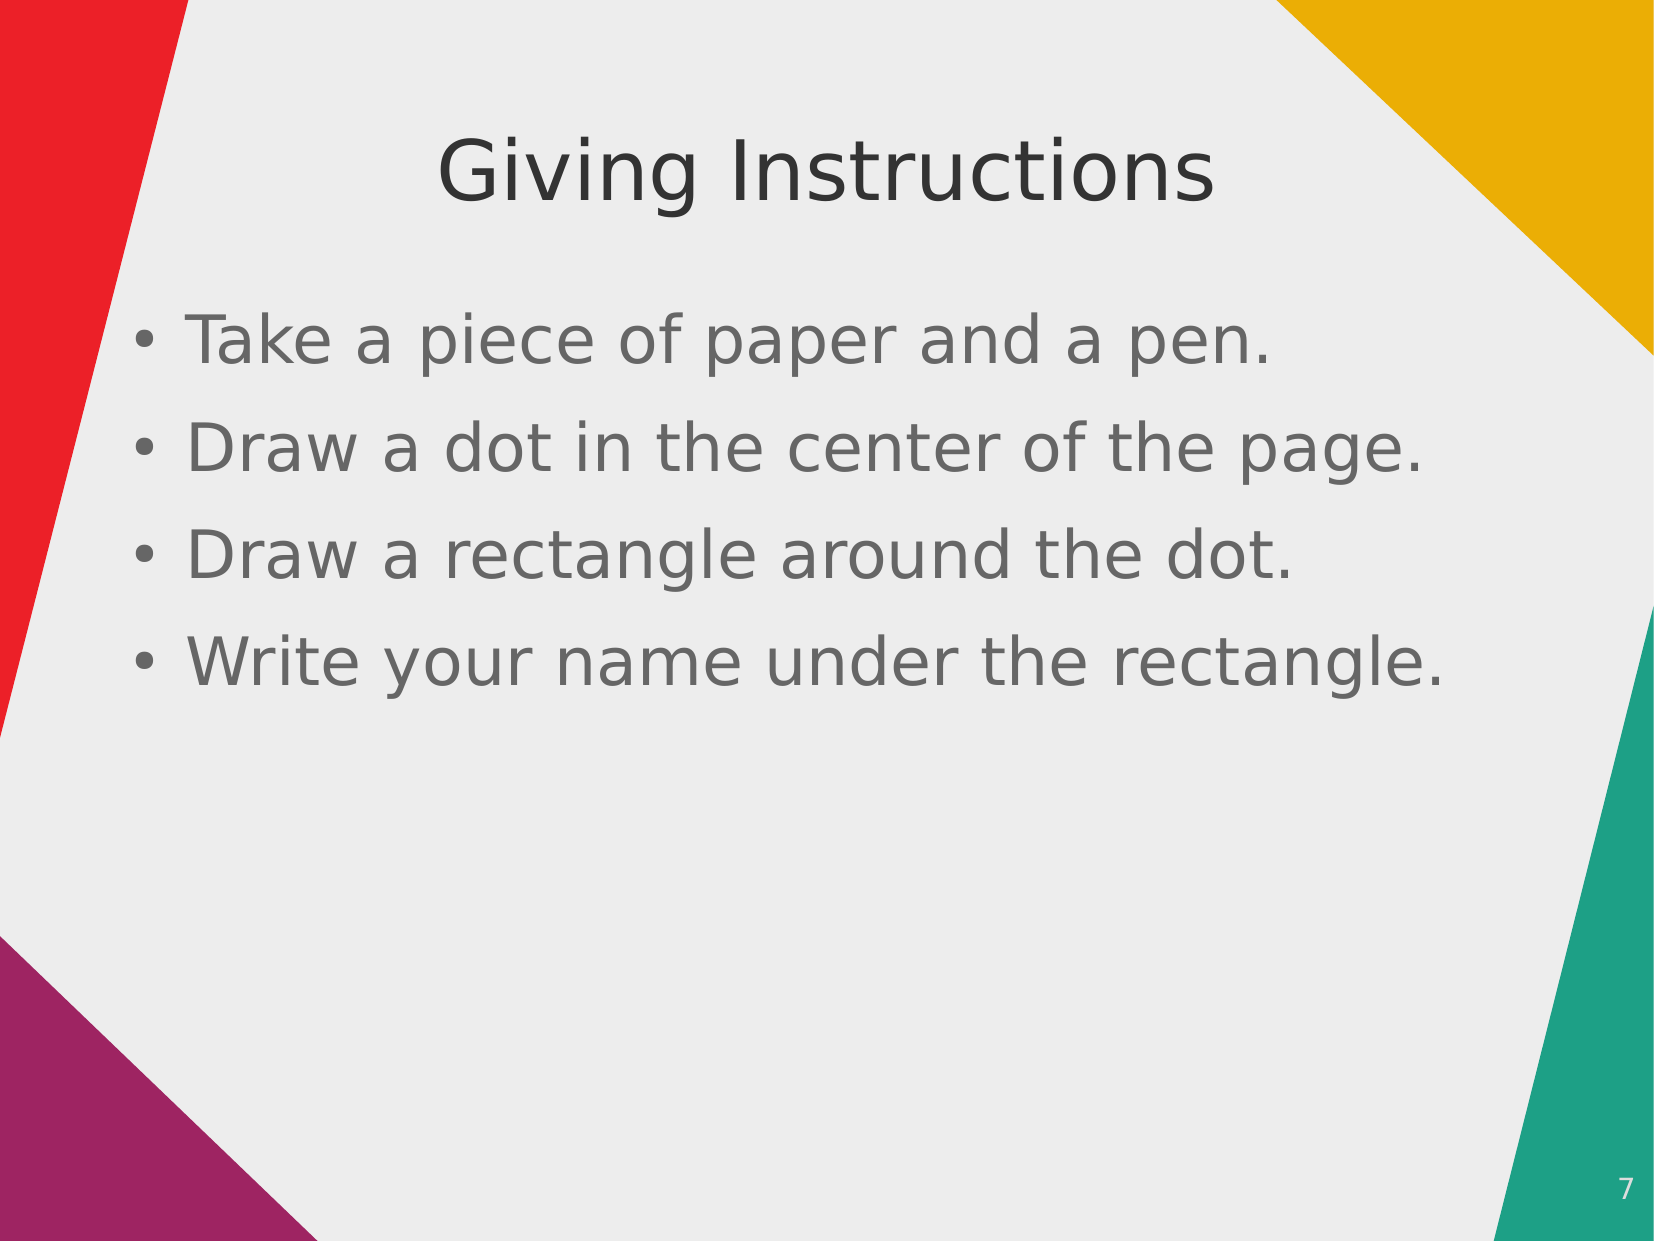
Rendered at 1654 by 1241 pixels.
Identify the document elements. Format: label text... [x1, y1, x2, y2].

list Take a piece of paper and a pen. Draw a dot in the center of the page. Draw a rectangle around the dot. Write your name under the rectangle. [114, 302, 1539, 1033]
title Giving Instructions [114, 73, 1539, 271]
